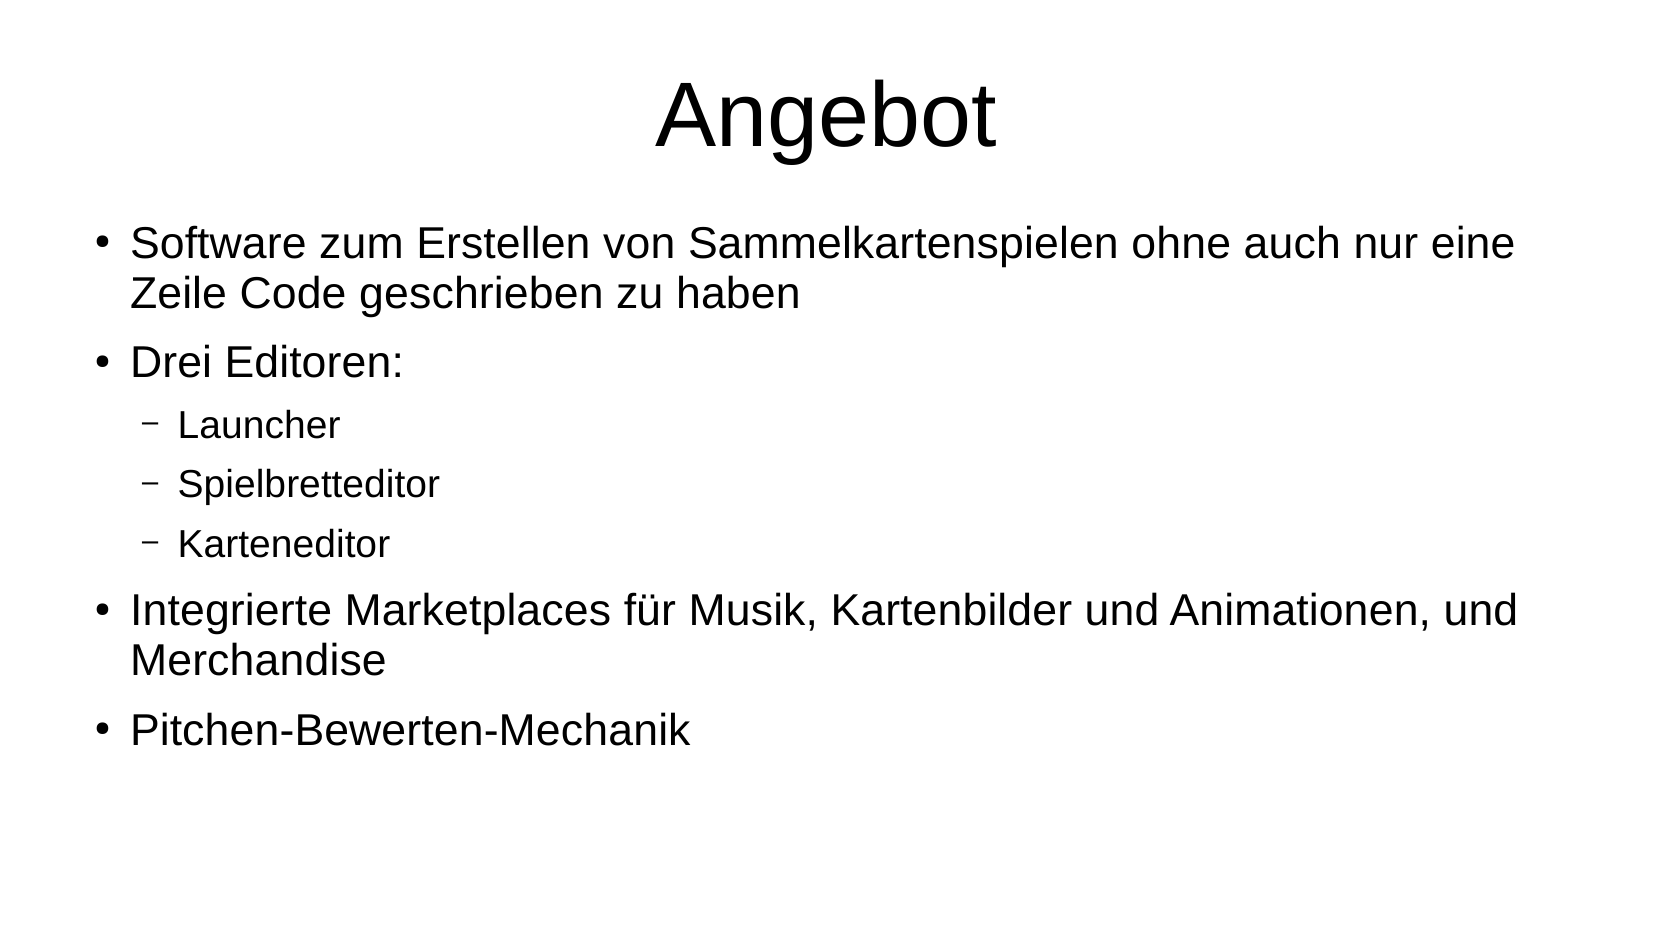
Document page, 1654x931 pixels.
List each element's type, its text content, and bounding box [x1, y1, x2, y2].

list Software zum Erstellen von Sammelkartenspielen ohne auch nur eine Zeile Code geschrieben zu haben Drei Editoren: Launcher Spielbretteditor Karteneditor Integrierte Marketplaces für Musik, Kartenbilder und Animationen, und Merchandise Pitchen-Bewerten-Mechanik [82, 217, 1571, 758]
title Angebot [82, 37, 1571, 193]
